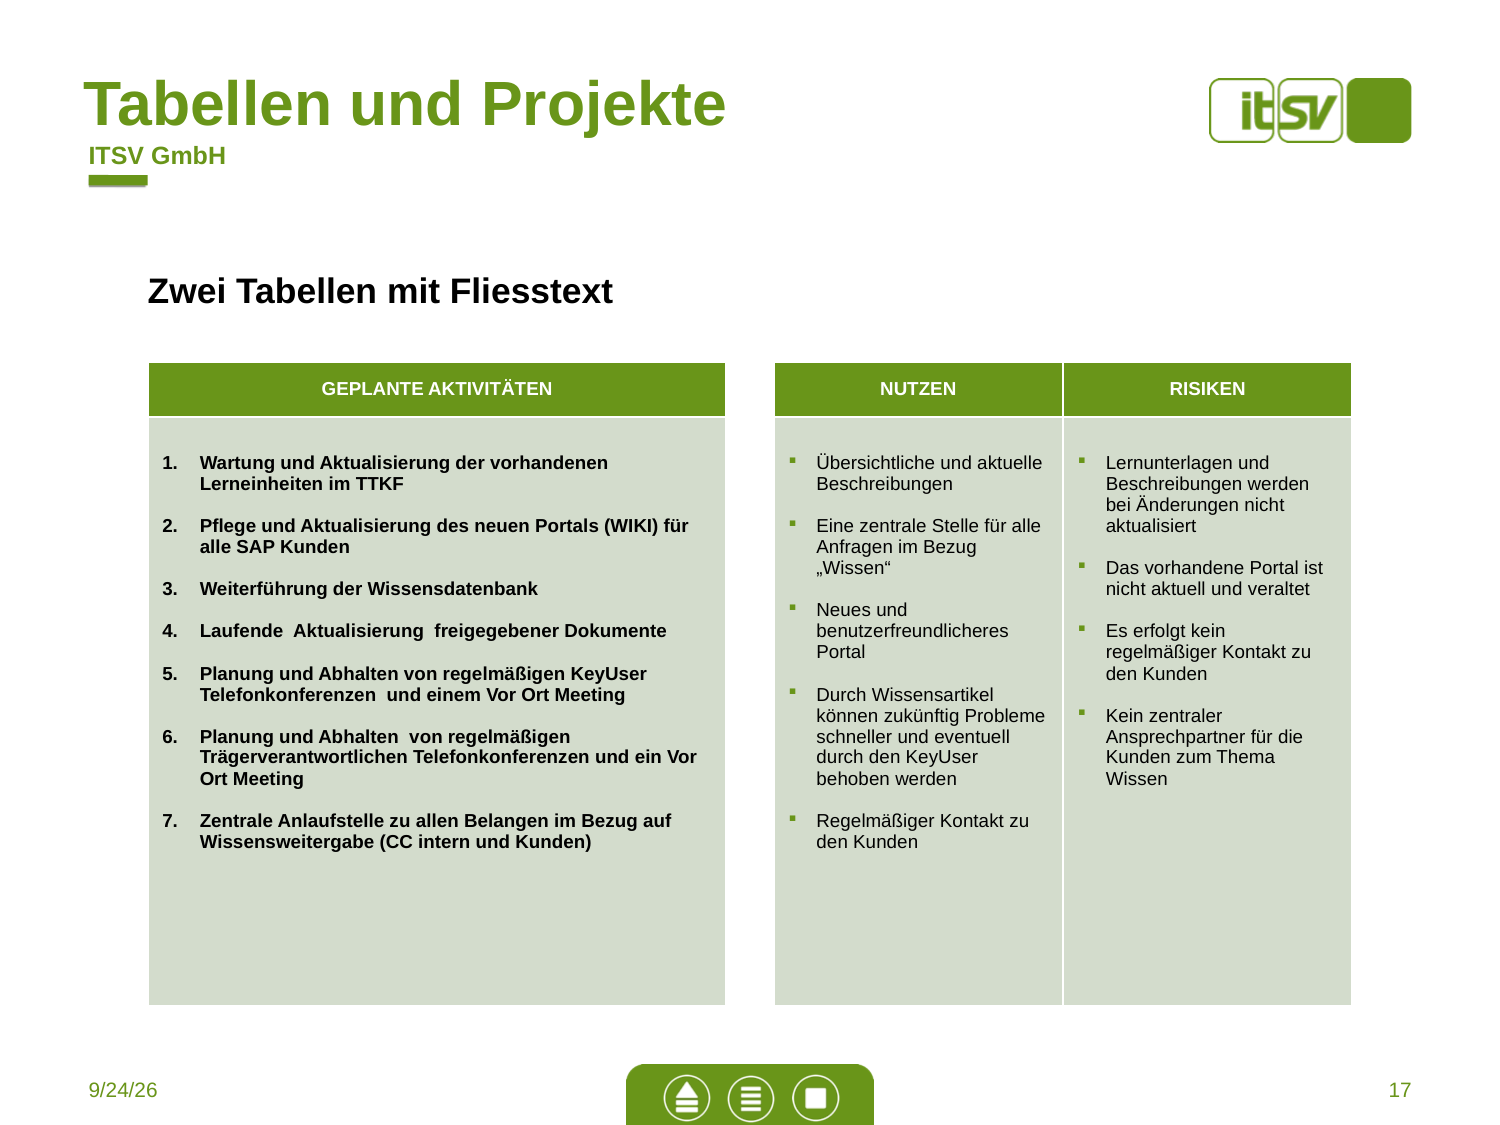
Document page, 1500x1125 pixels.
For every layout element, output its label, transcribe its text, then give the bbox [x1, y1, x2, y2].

slide_number <number> [1074, 1076, 1412, 1115]
picture [626, 1064, 874, 1125]
table_header Risiken [1064, 363, 1351, 416]
subtitle Zwei Tabellen mit Fliesstext [147, 268, 1353, 312]
table_cell Lernunterlagen und Beschreibungen werden bei Änderungen nicht aktualisiert Das vorhandene Portal ist nicht aktuell und veraltet Es erfolgt kein regelmäßiger Kontakt zu den Kunden Kein zentraler Ansprechpartner für die Kunden zum Thema Wissen [1064, 418, 1351, 1005]
slide_number 2/24/20 [88, 1076, 425, 1115]
table_cell Wartung und Aktualisierung der vorhandenen Lerneinheiten im TTKF Pflege und Aktualisierung des neuen Portals (WIKI) für alle SAP Kunden Weiterführung der Wissensdatenbank Laufende Aktualisierung freigegebener Dokumente Planung und Abhalten von regelmäßigen KeyUser Telefonkonferenzen und einem Vor Ort Meeting Planung und Abhalten von regelmäßigen Trägerverantwortlichen Telefonkonferenzen und ein Vor Ort Meeting Zentrale Anlaufstelle zu allen Belangen im Bezug auf Wissensweitergabe (CC intern und Kunden) [149, 418, 725, 1005]
picture [1209, 78, 1412, 143]
table_header Nutzen [775, 363, 1062, 416]
table_header Geplante Aktivitäten [149, 363, 725, 416]
title Tabellen und Projekte [83, 62, 1194, 139]
table_cell Übersichtliche und aktuelle Beschreibungen Eine zentrale Stelle für alle Anfragen im Bezug „Wissen“ Neues und benutzerfreundlicheres Portal Durch Wissensartikel können zukünftig Probleme schneller und eventuell durch den KeyUser behoben werden Regelmäßiger Kontakt zu den Kunden [775, 418, 1062, 1005]
